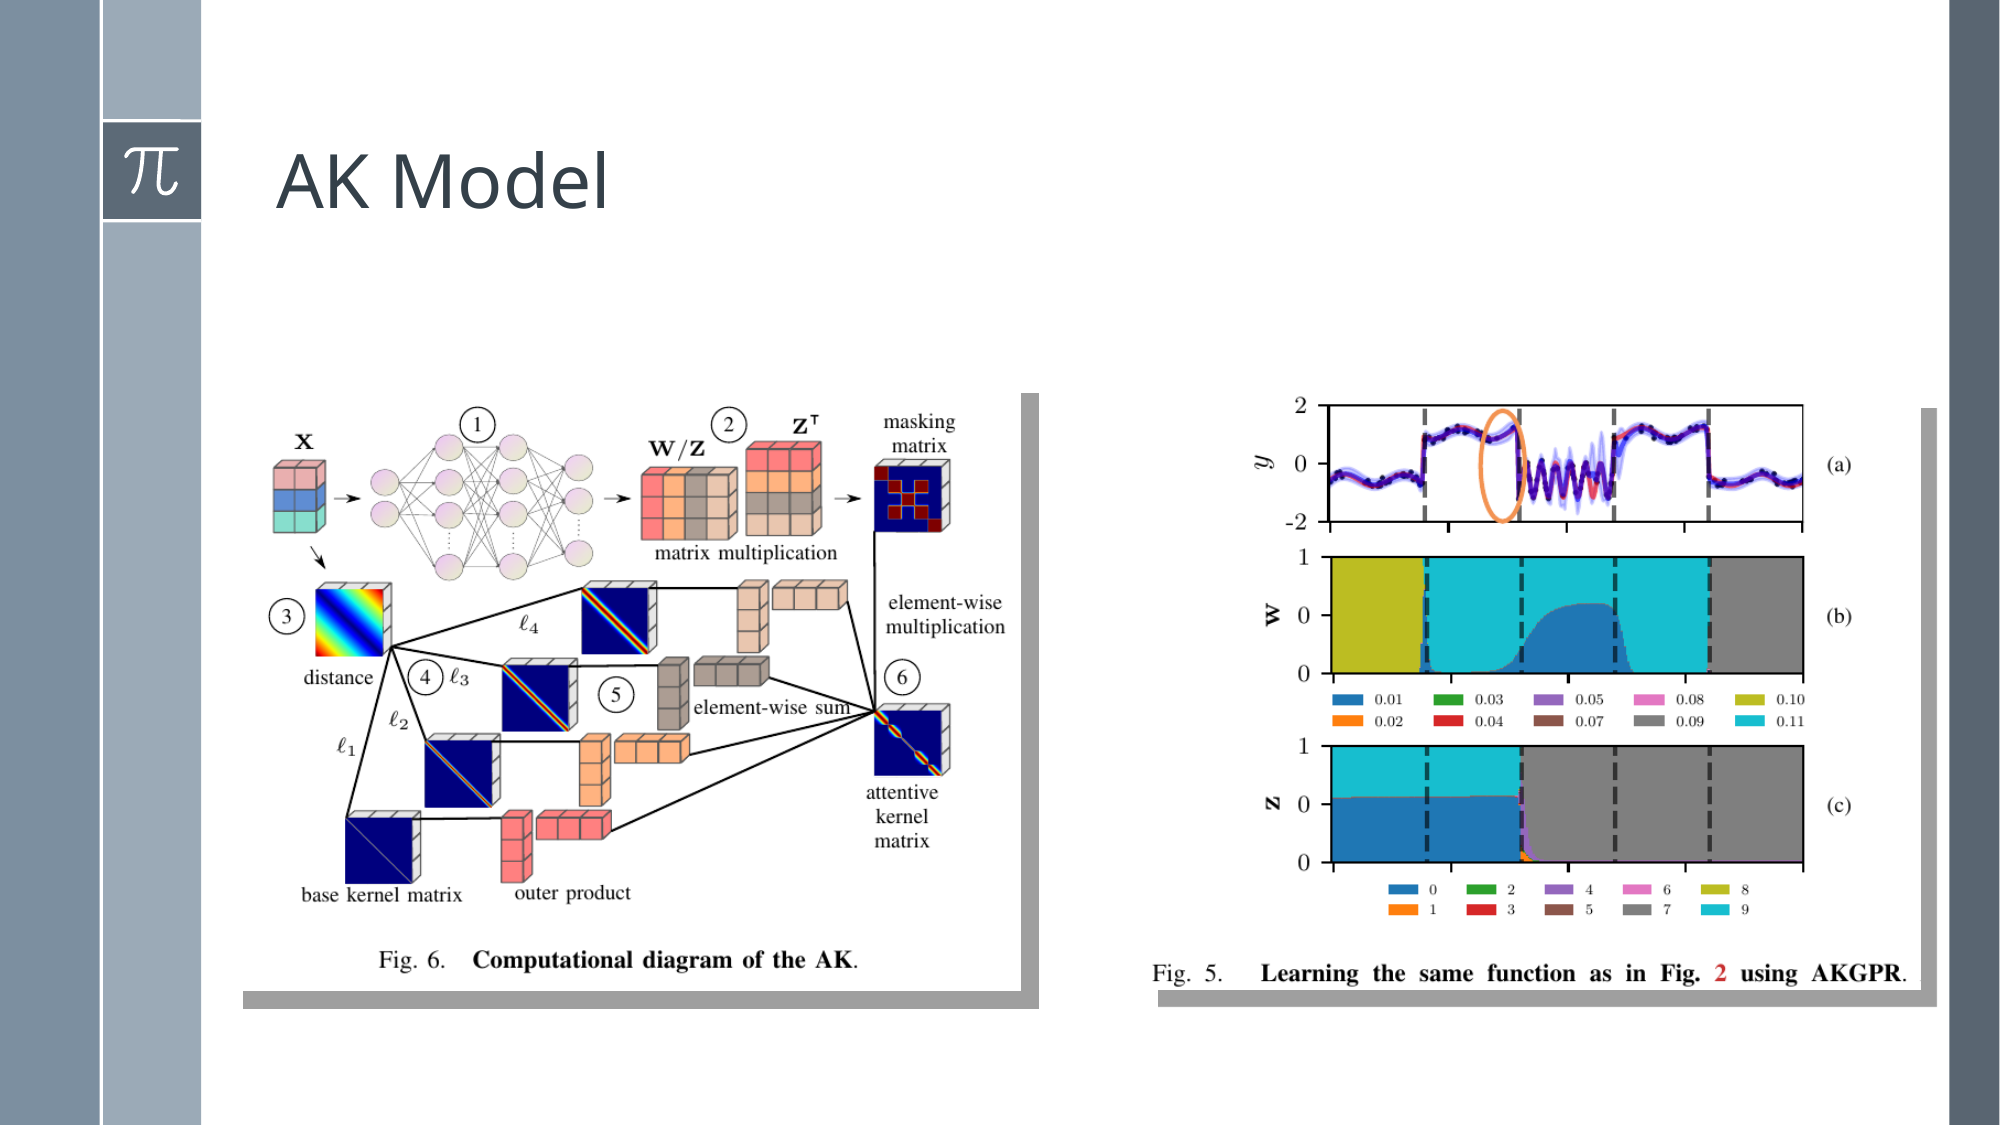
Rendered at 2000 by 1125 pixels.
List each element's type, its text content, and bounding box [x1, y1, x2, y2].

picture [1140, 390, 1921, 991]
text_box AK Model [261, 29, 1867, 233]
picture [225, 374, 1021, 991]
